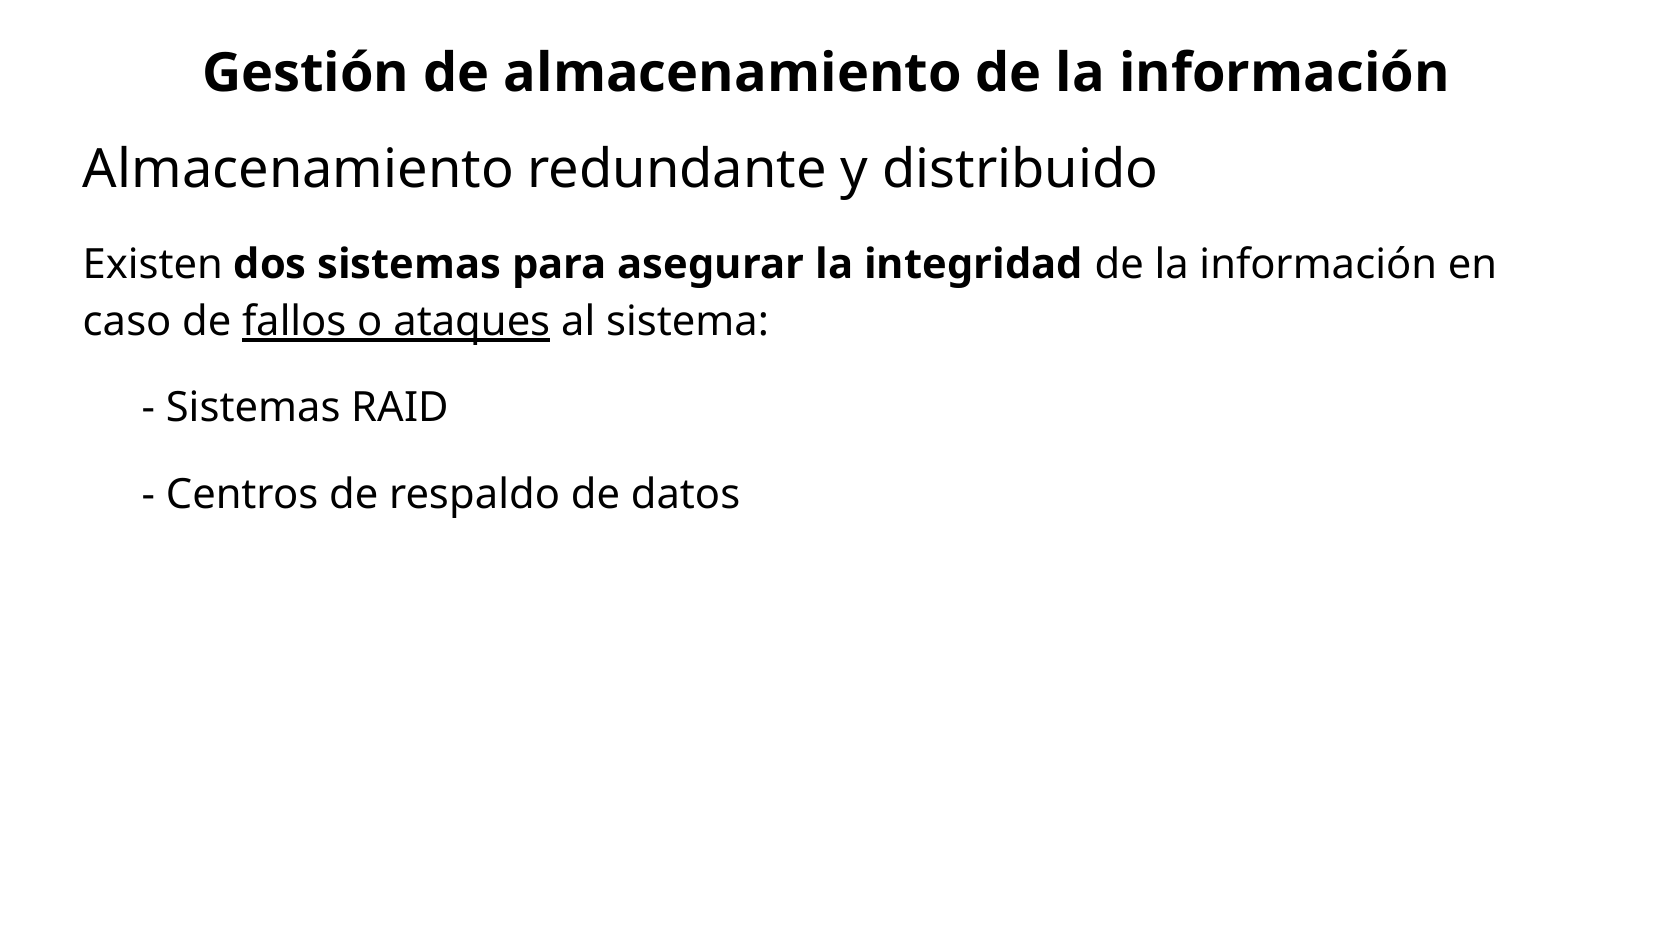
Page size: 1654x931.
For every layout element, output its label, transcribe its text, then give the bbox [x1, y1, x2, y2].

title Gestión de almacenamiento de la información [82, 23, 1571, 119]
list Almacenamiento redundante y distribuido Existen dos sistemas para asegurar la integridad de la información en caso de fallos o ataques al sistema: - Sistemas RAID - Centros de respaldo de datos [82, 129, 1595, 875]
